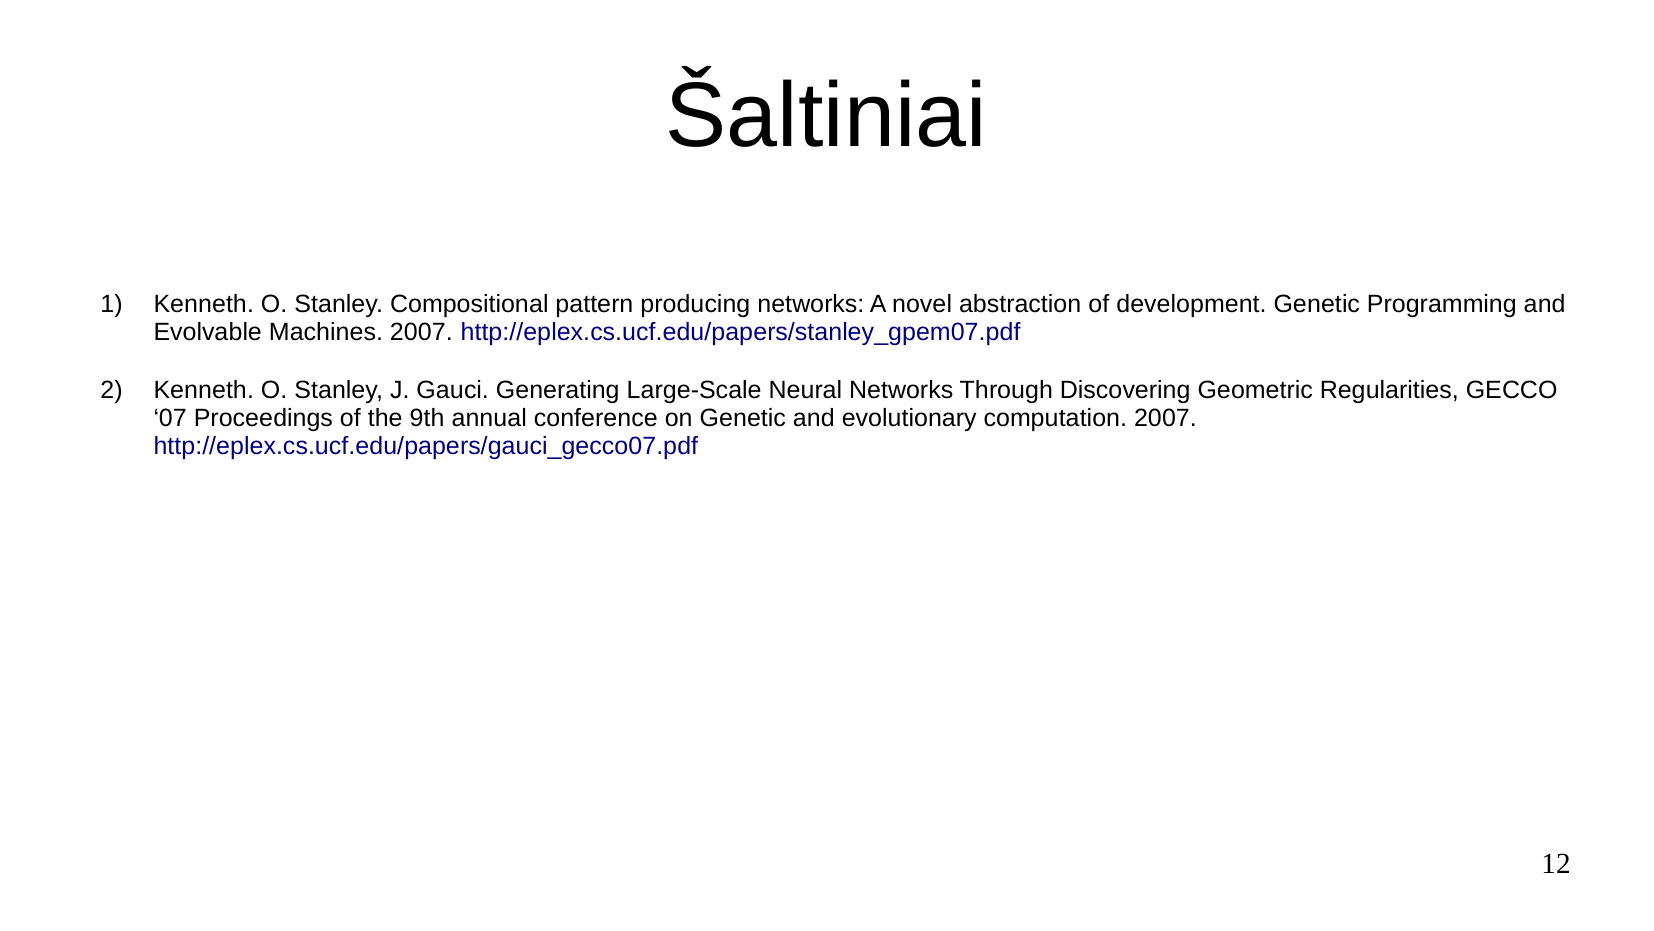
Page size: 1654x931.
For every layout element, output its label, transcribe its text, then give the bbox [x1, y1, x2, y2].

title Šaltiniai [82, 37, 1571, 193]
list Kenneth. O. Stanley. Compositional pattern producing networks: A novel abstraction of development. Genetic Programming and Evolvable Machines. 2007. http://eplex.cs.ucf.edu/papers/stanley_gpem07.pdf Kenneth. O. Stanley, J. Gauci. Generating Large-Scale Neural Networks Through Discovering Geometric Regularities, GECCO ‘07 Proceedings of the 9th annual conference on Genetic and evolutionary computation. 2007. http://eplex.cs.ucf.edu/papers/gauci_gecco07.pdf [82, 290, 1571, 931]
